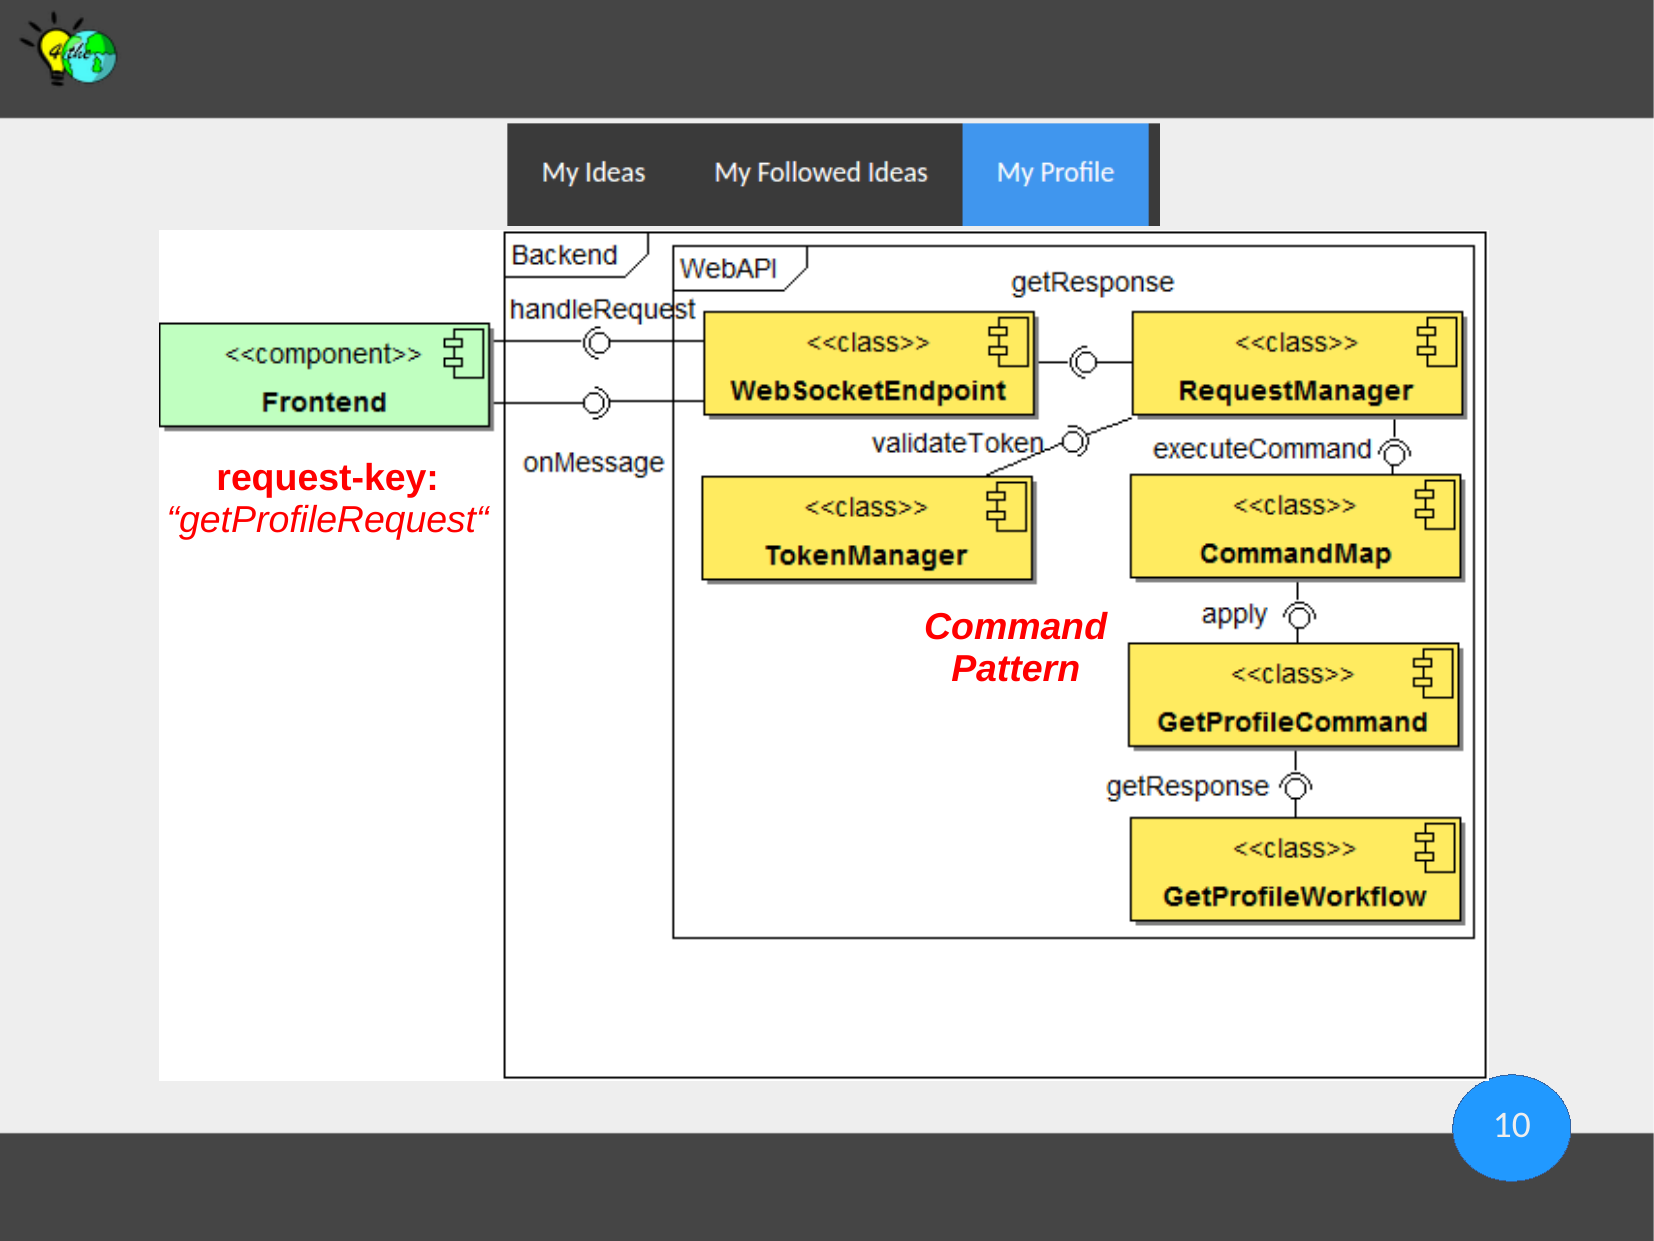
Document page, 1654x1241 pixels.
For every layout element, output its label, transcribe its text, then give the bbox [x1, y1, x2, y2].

picture [0, 0, 1654, 1241]
text_box request-key: “getProfileRequest“ [147, 448, 508, 590]
text_box Command Pattern [874, 598, 1158, 697]
